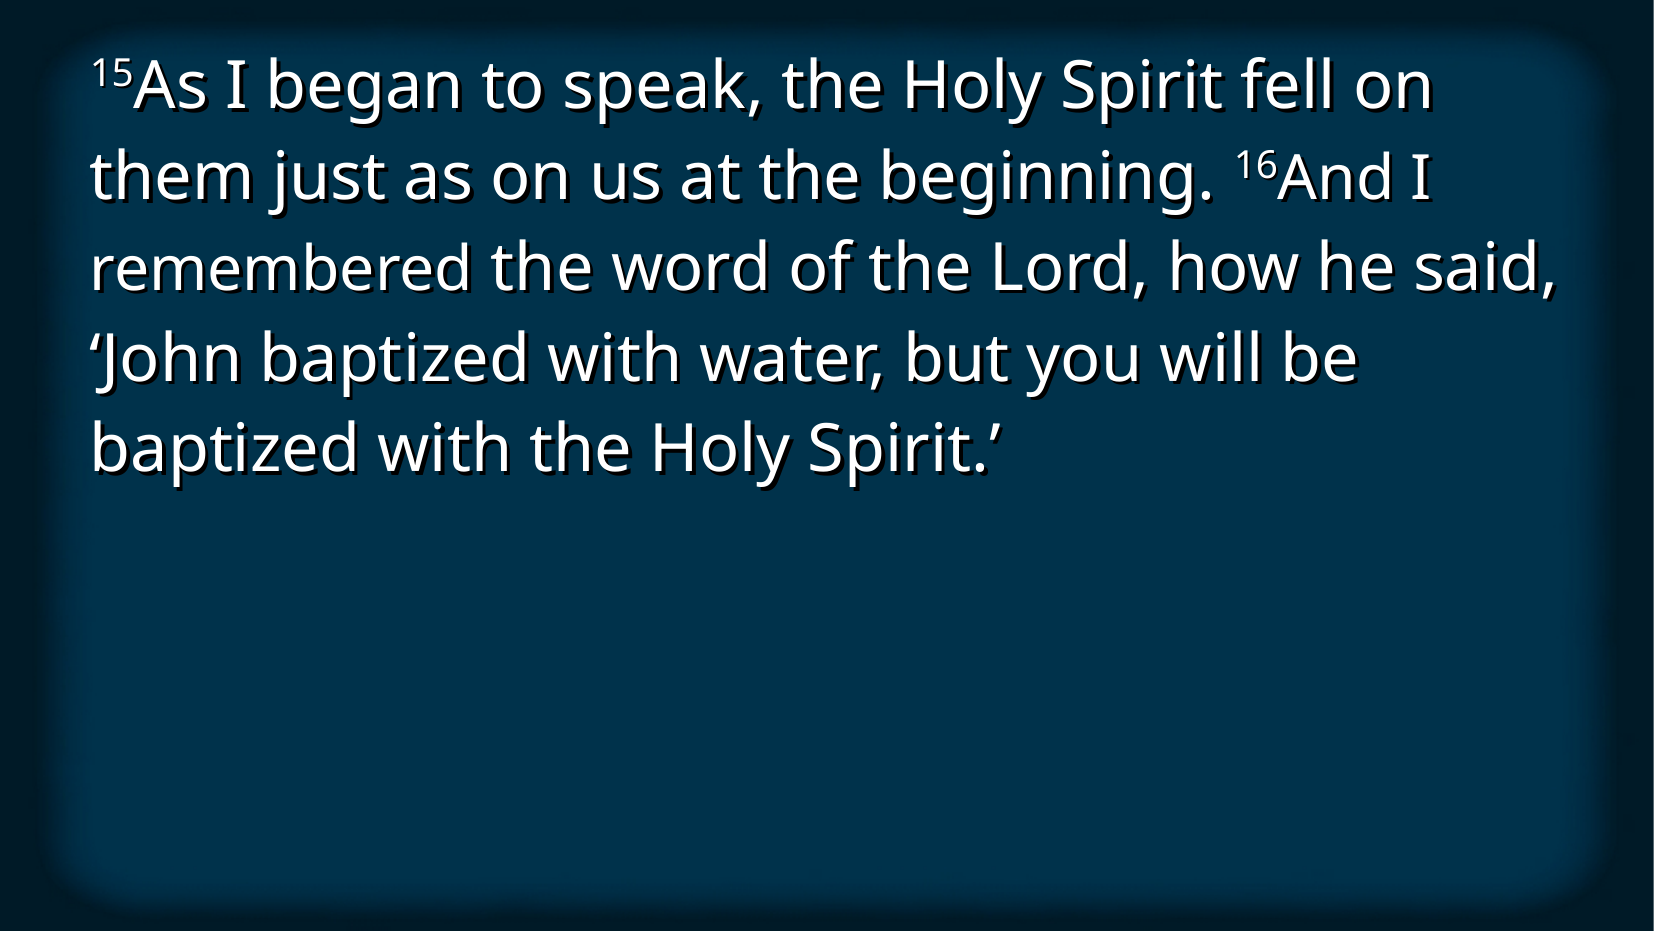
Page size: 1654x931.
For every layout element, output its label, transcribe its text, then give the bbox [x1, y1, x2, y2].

picture [0, 0, 1654, 931]
text_box 15As I began to speak, the Holy Spirit fell on them just as on us at the beginning. 16And I remembered the word of the Lord, how he said, ‘John baptized with water, but you will be baptized with the Holy Spirit.’ [75, 30, 1576, 489]
